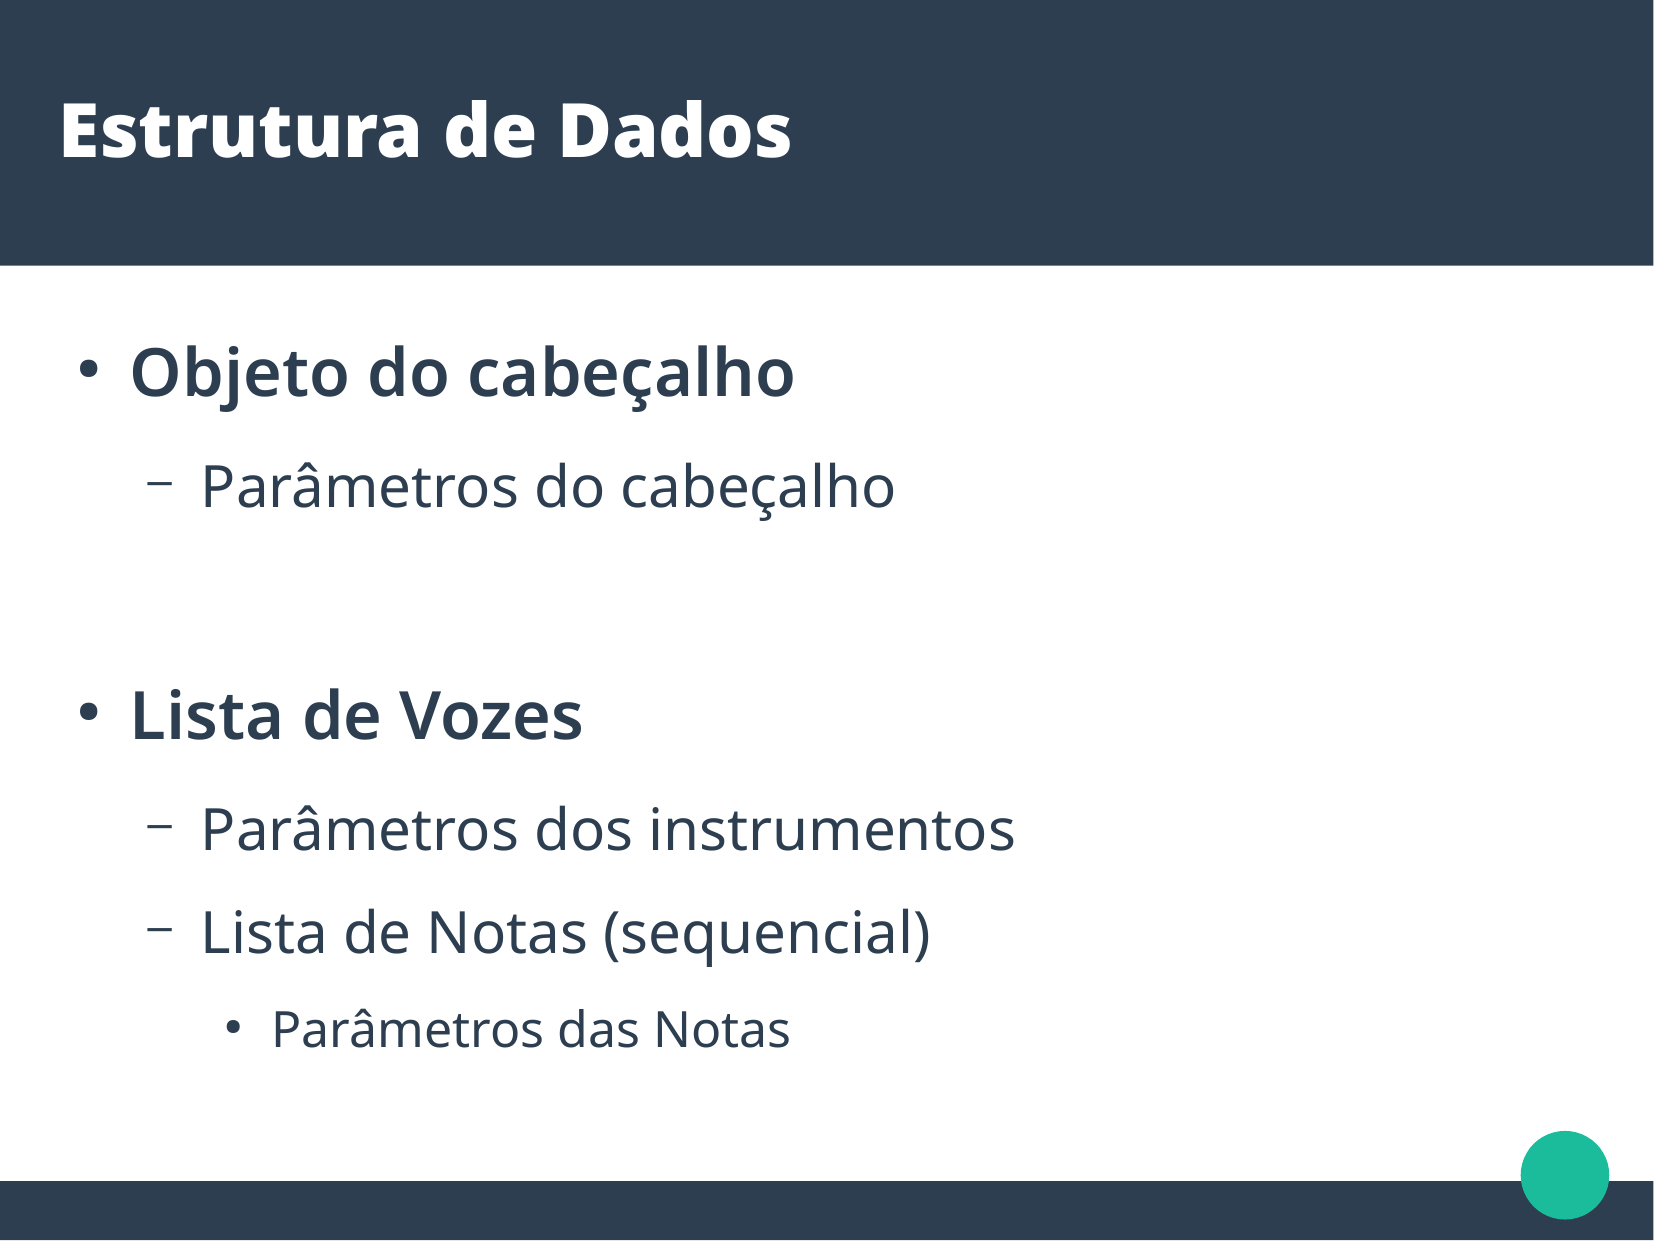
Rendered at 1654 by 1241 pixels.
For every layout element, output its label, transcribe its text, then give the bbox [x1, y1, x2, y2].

list Objeto do cabeçalho Parâmetros do cabeçalho Lista de Vozes Parâmetros dos instrumentos Lista de Notas (sequencial) Parâmetros das Notas [59, 324, 1595, 1152]
title Estrutura de Dados [59, 49, 1595, 207]
